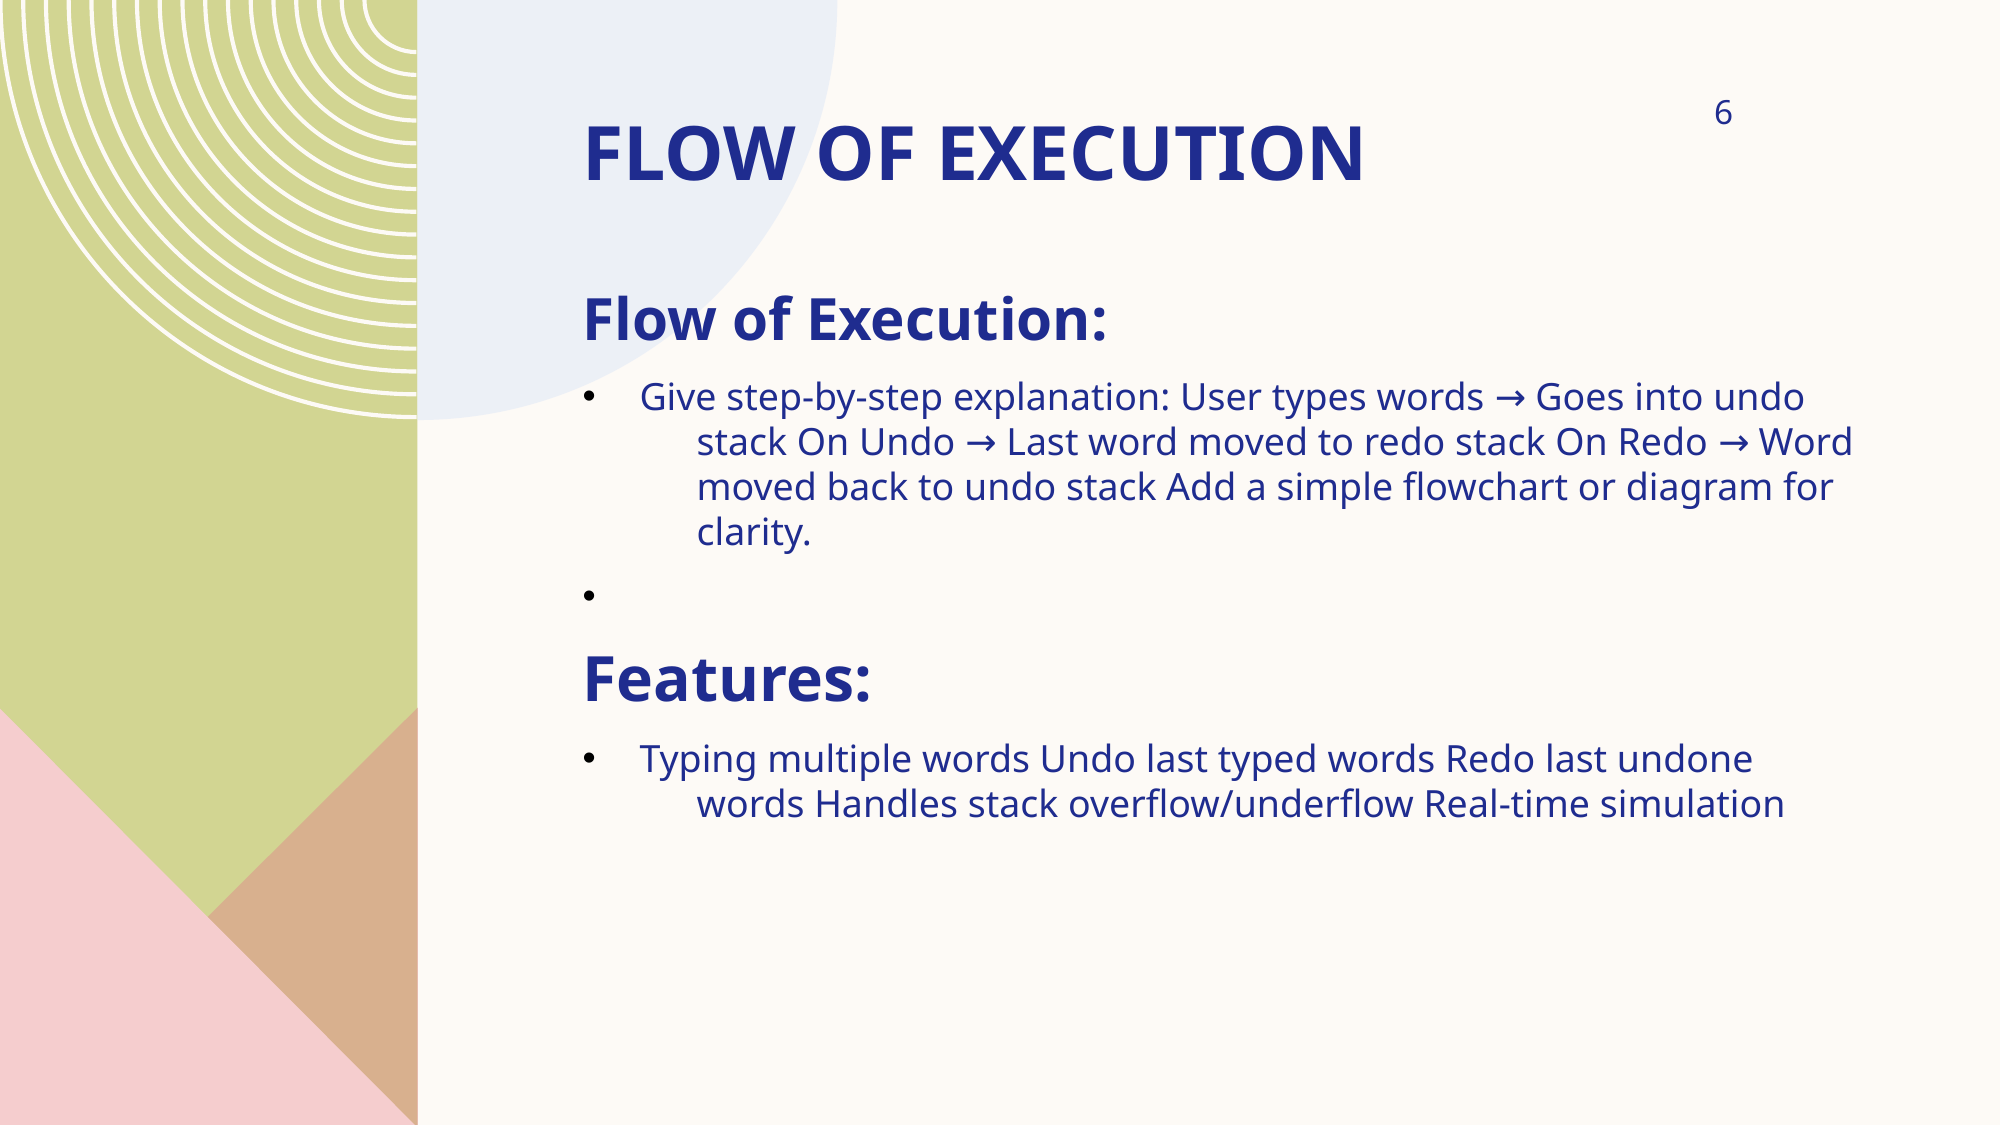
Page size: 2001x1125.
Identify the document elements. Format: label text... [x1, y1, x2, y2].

slide_number 6 [1699, 75, 1875, 153]
list Flow of Execution: Give step-by-step explanation: User types words → Goes into undo stack On Undo → Last word moved to redo stack On Redo → Word moved back to undo stack Add a simple flowchart or diagram for clarity. Features: Typing multiple words Undo last typed words Redo last undone words Handles stack overflow/underflow Real-time simulation [567, 281, 1875, 1051]
title Flow of Execution [567, 32, 1875, 196]
